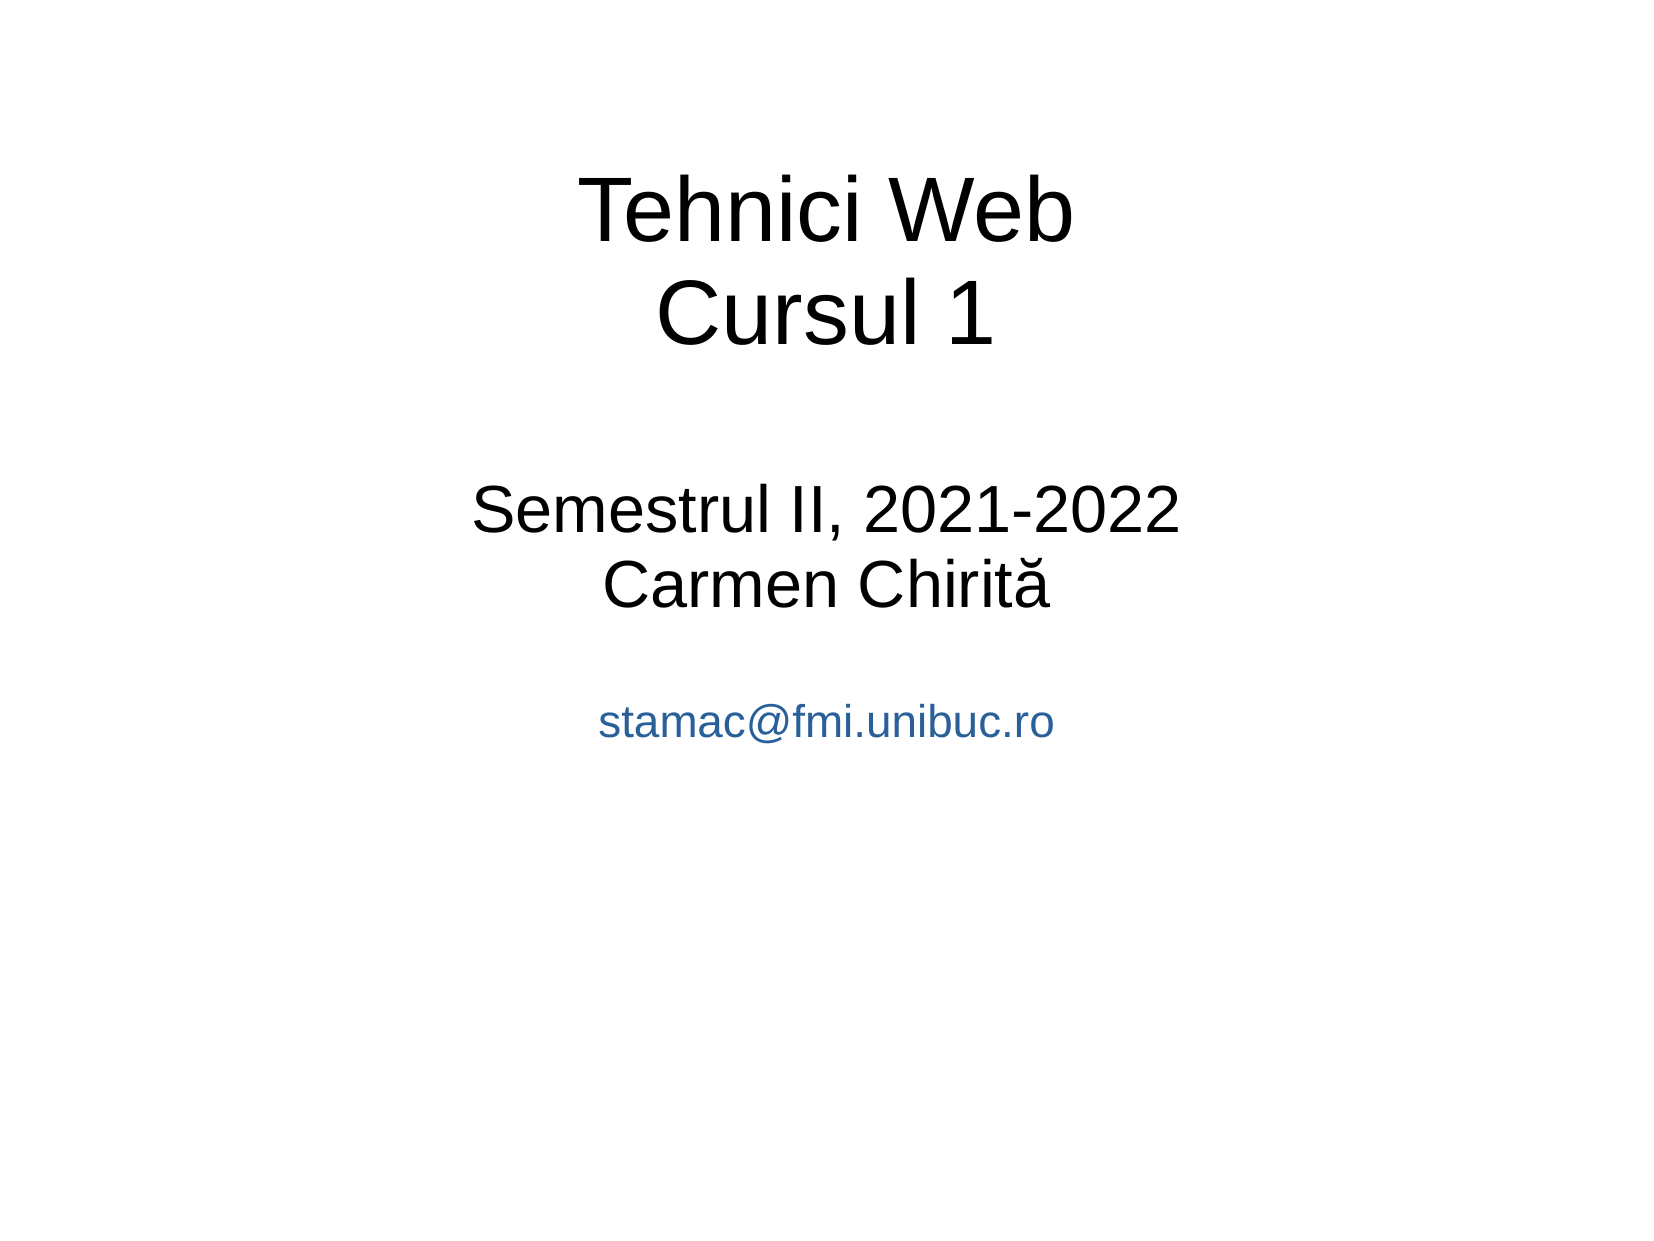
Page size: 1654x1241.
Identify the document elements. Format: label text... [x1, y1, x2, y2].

subtitle Semestrul II, 2021-2022 Carmen Chirită stamac@fmi.unibuc.ro [82, 290, 1571, 1004]
title Tehnici Web Cursul 1 [82, 158, 1571, 290]
